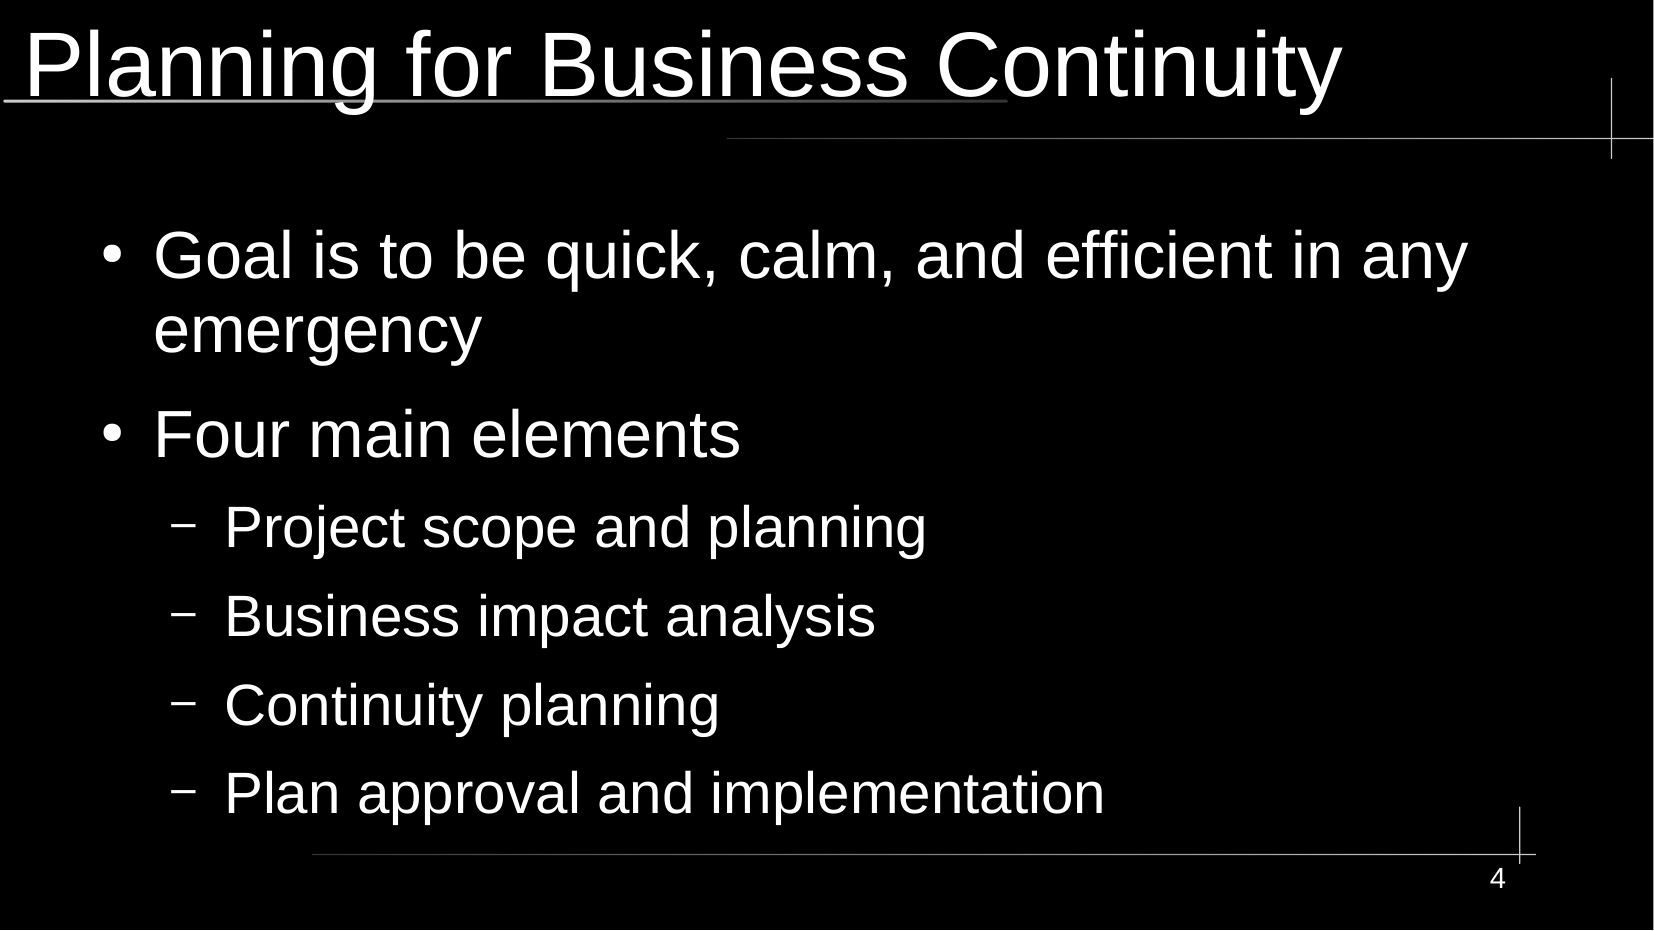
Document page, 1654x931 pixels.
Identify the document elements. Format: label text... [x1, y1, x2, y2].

list Goal is to be quick, calm, and efficient in any emergency Four main elements Project scope and planning Business impact analysis Continuity planning Plan approval and implementation [82, 217, 1571, 851]
title Planning for Business Continuity [23, 11, 1589, 119]
